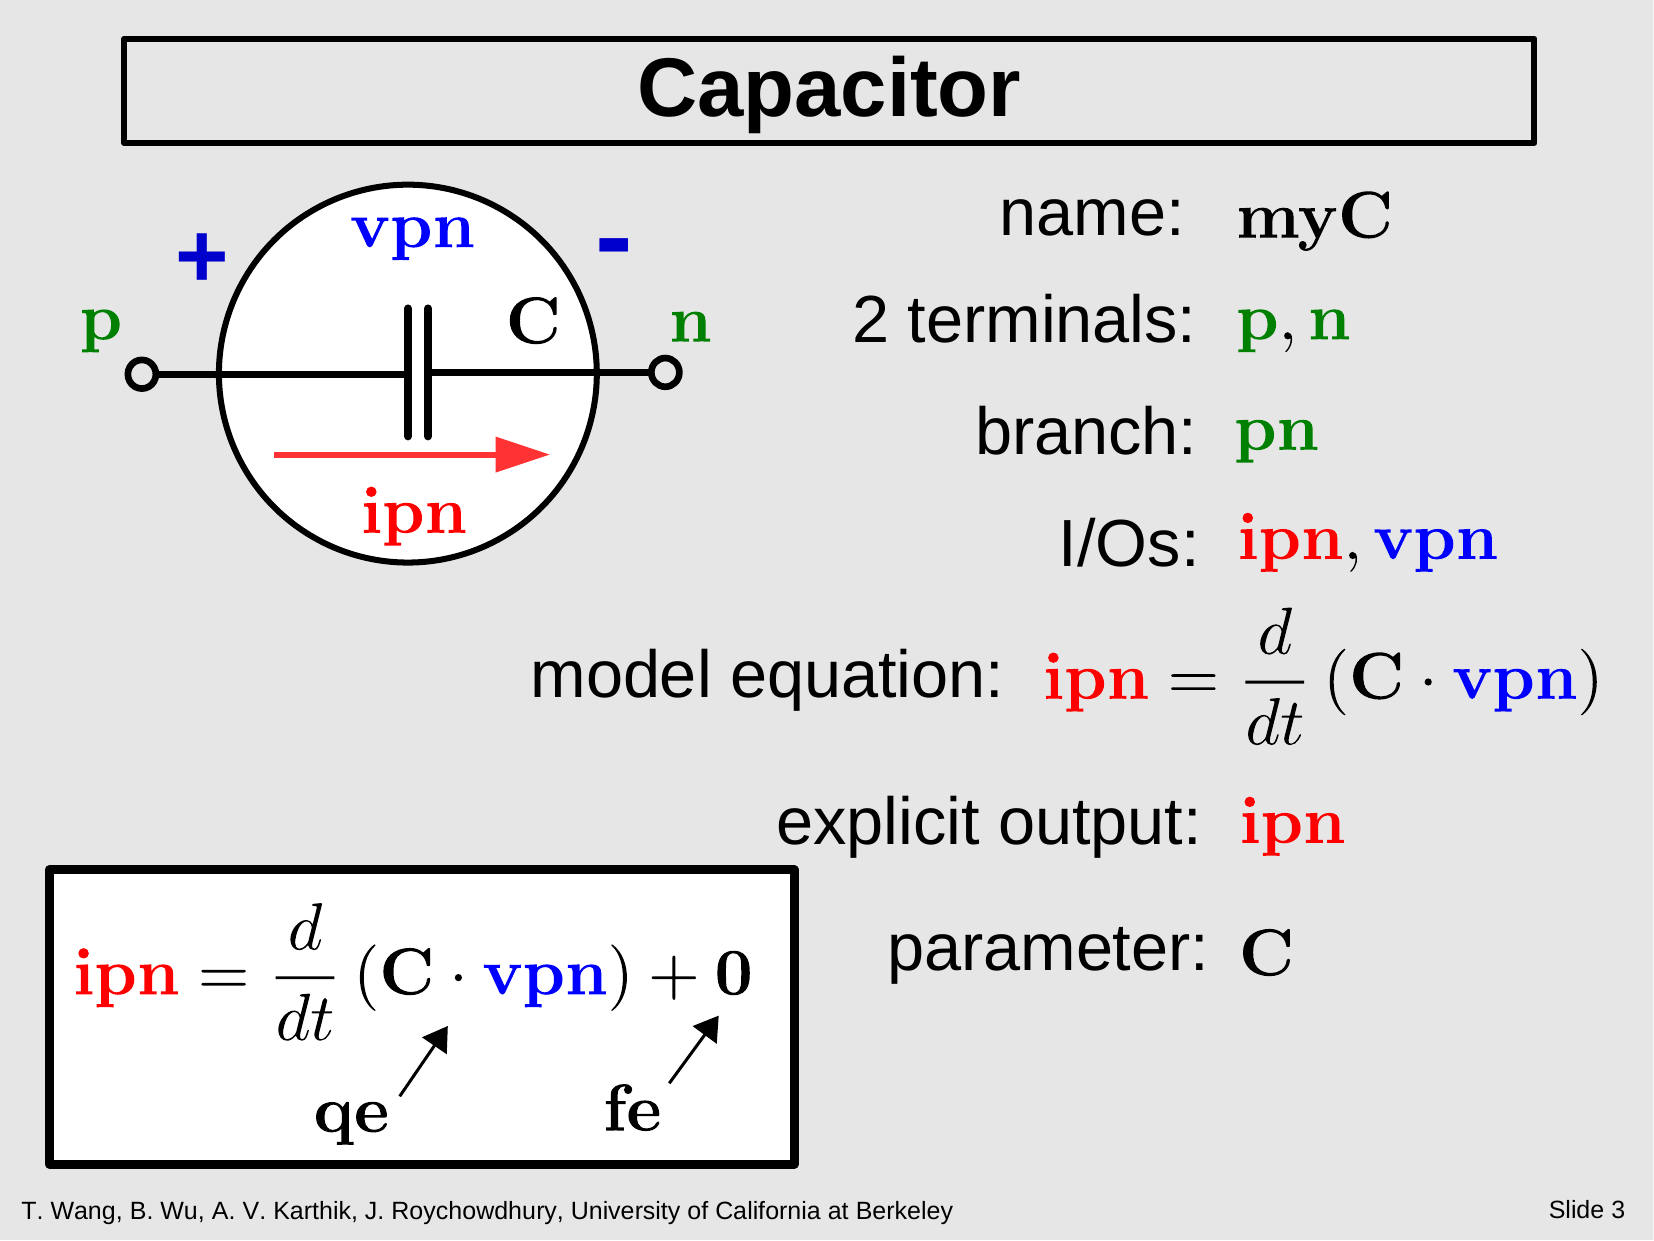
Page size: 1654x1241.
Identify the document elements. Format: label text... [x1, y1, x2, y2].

text_box [231, 441, 585, 563]
text_box model equation: [419, 637, 1007, 712]
text_box [1042, 607, 1604, 746]
text_box branch: [864, 393, 1199, 469]
text_box [79, 309, 123, 353]
title Capacitor [124, 38, 1535, 144]
text_box [683, 311, 712, 342]
text_box [1238, 928, 1295, 977]
text_box parameter: [795, 909, 1211, 985]
text_box + [175, 204, 233, 304]
text_box - [595, 172, 660, 304]
text_box [1236, 191, 1394, 251]
text_box [49, 869, 795, 1165]
text_box [1239, 796, 1346, 856]
text_box name: [1000, 175, 1186, 251]
text_box 2 terminals: [852, 281, 1198, 357]
picture [124, 304, 683, 441]
text_box explicit output: [775, 784, 1204, 859]
text_box [1233, 419, 1319, 463]
text_box [233, 184, 584, 345]
text_box I/Os: [947, 506, 1201, 581]
text_box [1235, 309, 1351, 353]
text_box [1237, 512, 1499, 572]
